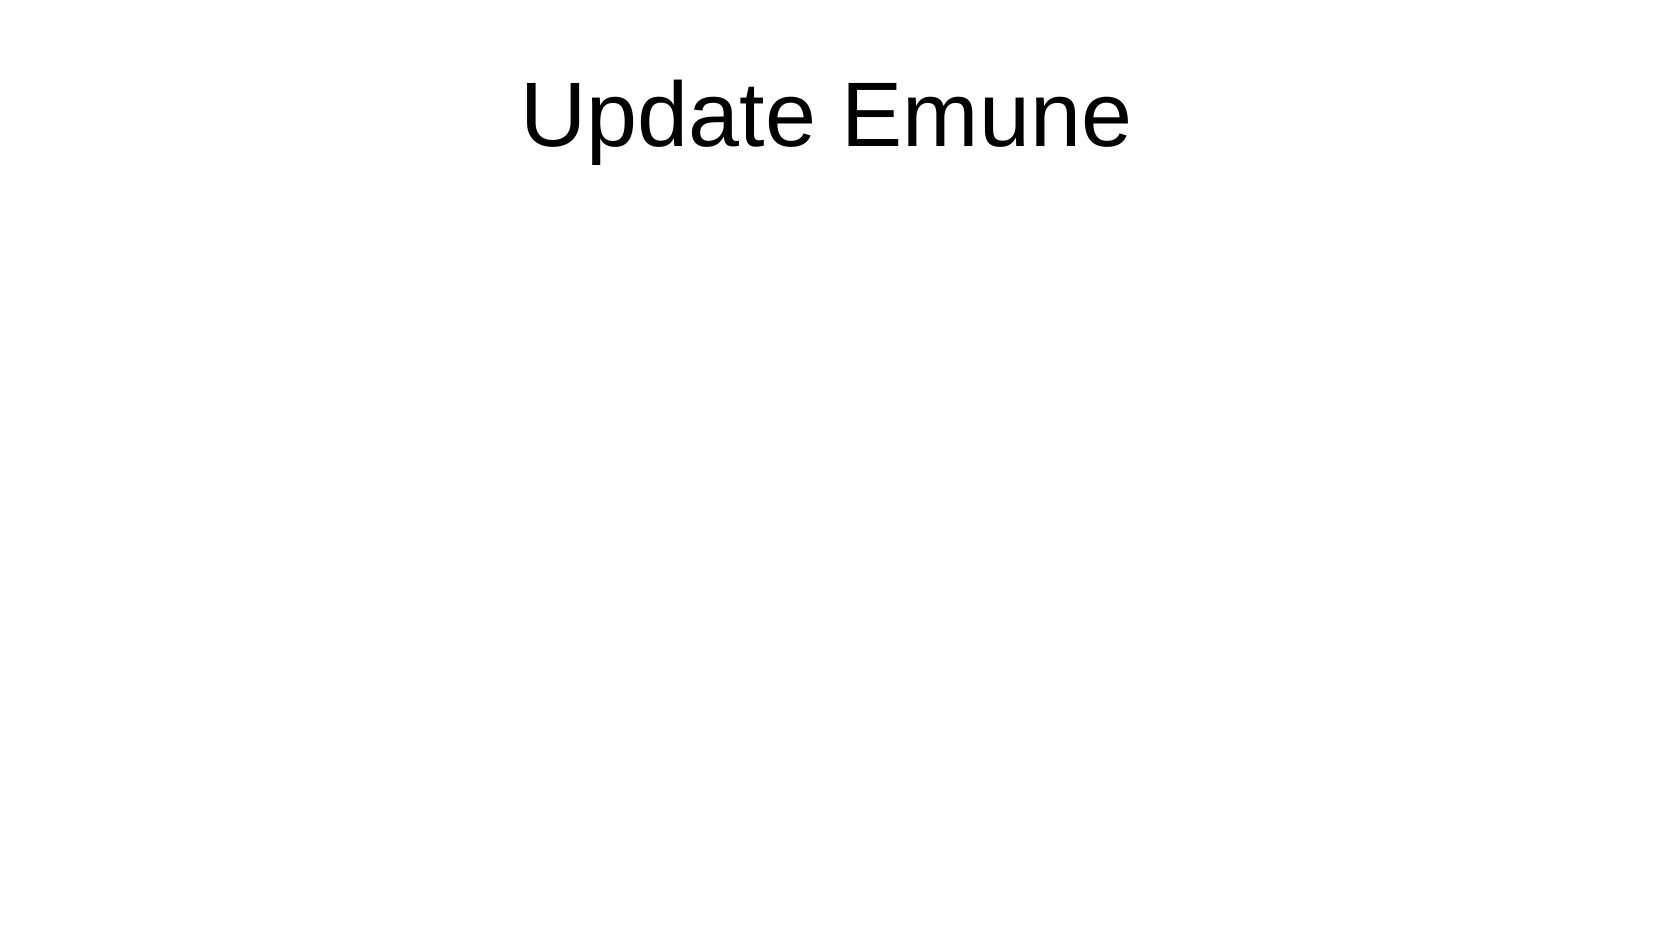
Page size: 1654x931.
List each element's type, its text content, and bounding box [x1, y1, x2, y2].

title Update Emune [82, 37, 1571, 193]
